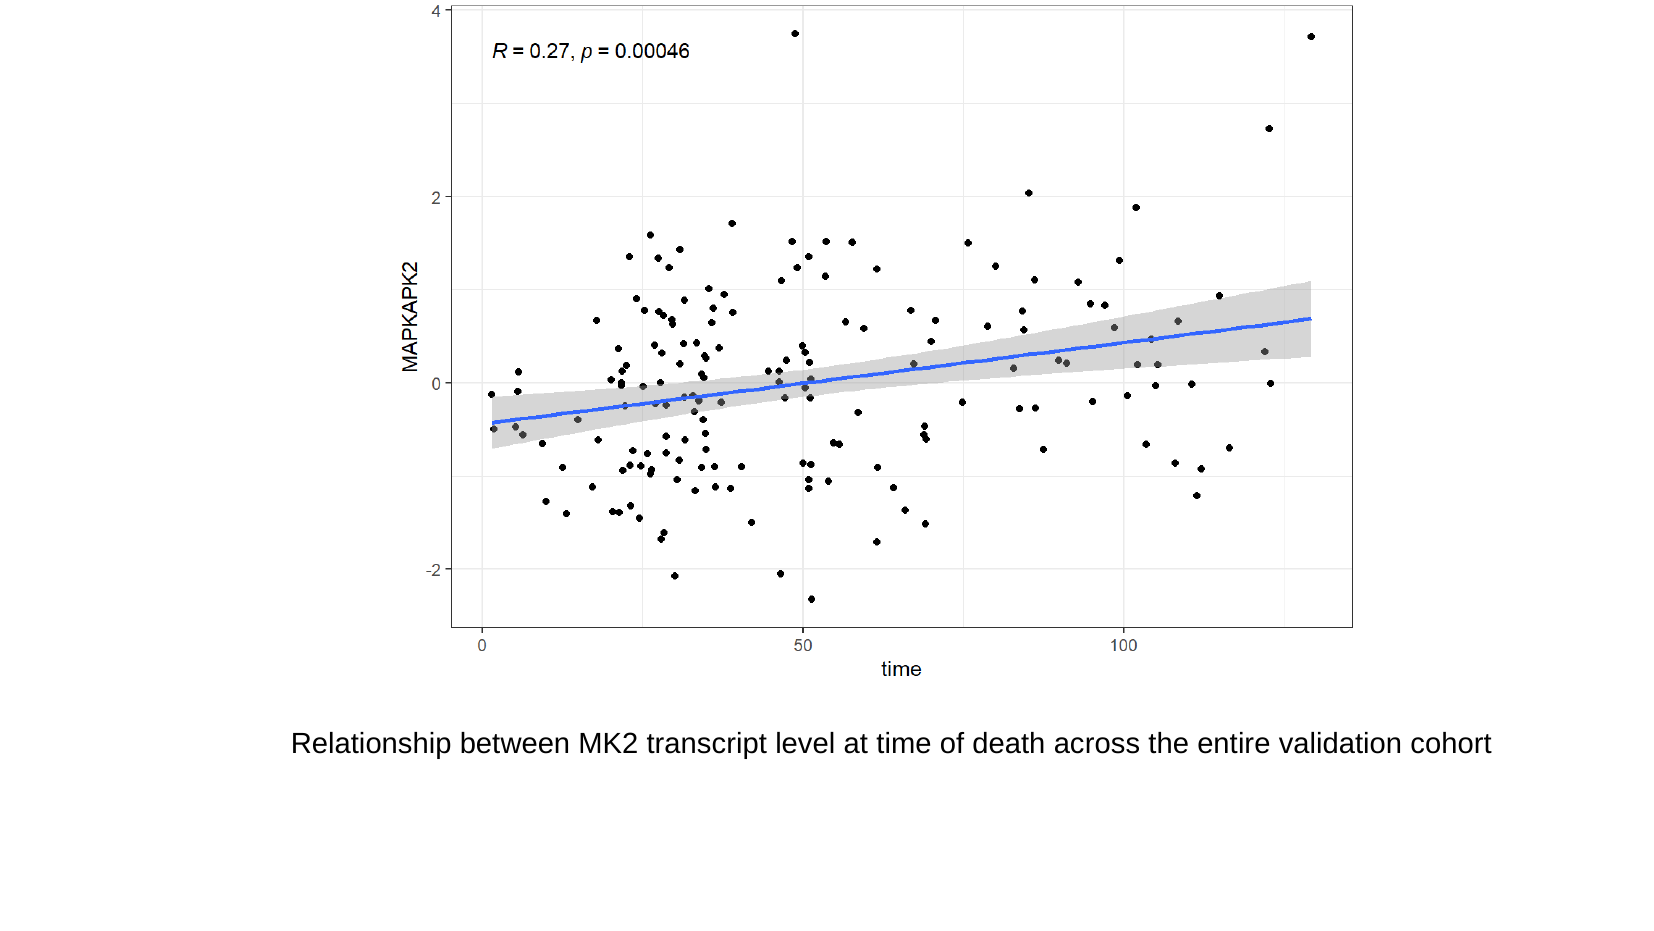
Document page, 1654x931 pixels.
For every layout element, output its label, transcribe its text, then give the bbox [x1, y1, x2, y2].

picture [390, 0, 1363, 691]
text_box Relationship between MK2 transcript level at time of death across the entire validation cohort [276, 720, 1501, 768]
